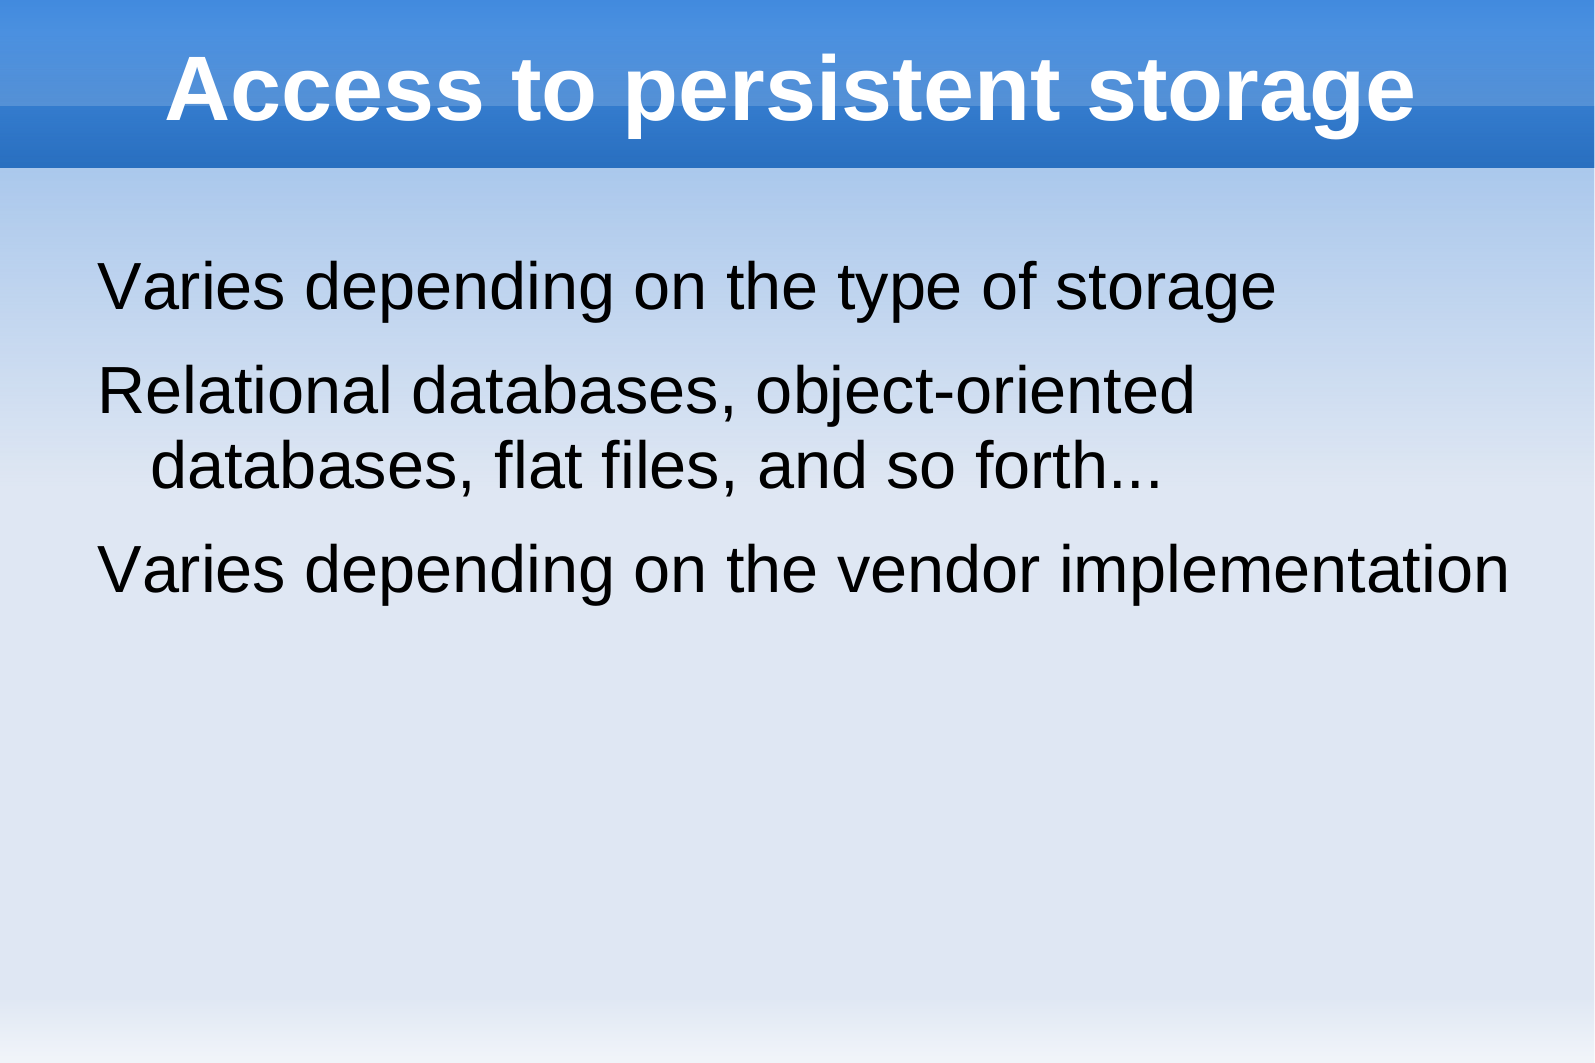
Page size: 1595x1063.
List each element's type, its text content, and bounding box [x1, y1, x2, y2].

picture [0, 0, 1595, 1063]
list Varies depending on the type of storage Relational databases, object-oriented databases, flat files, and so forth... Varies depending on the vendor implementation [79, 248, 1515, 936]
title Access to persistent storage [74, 7, 1510, 171]
